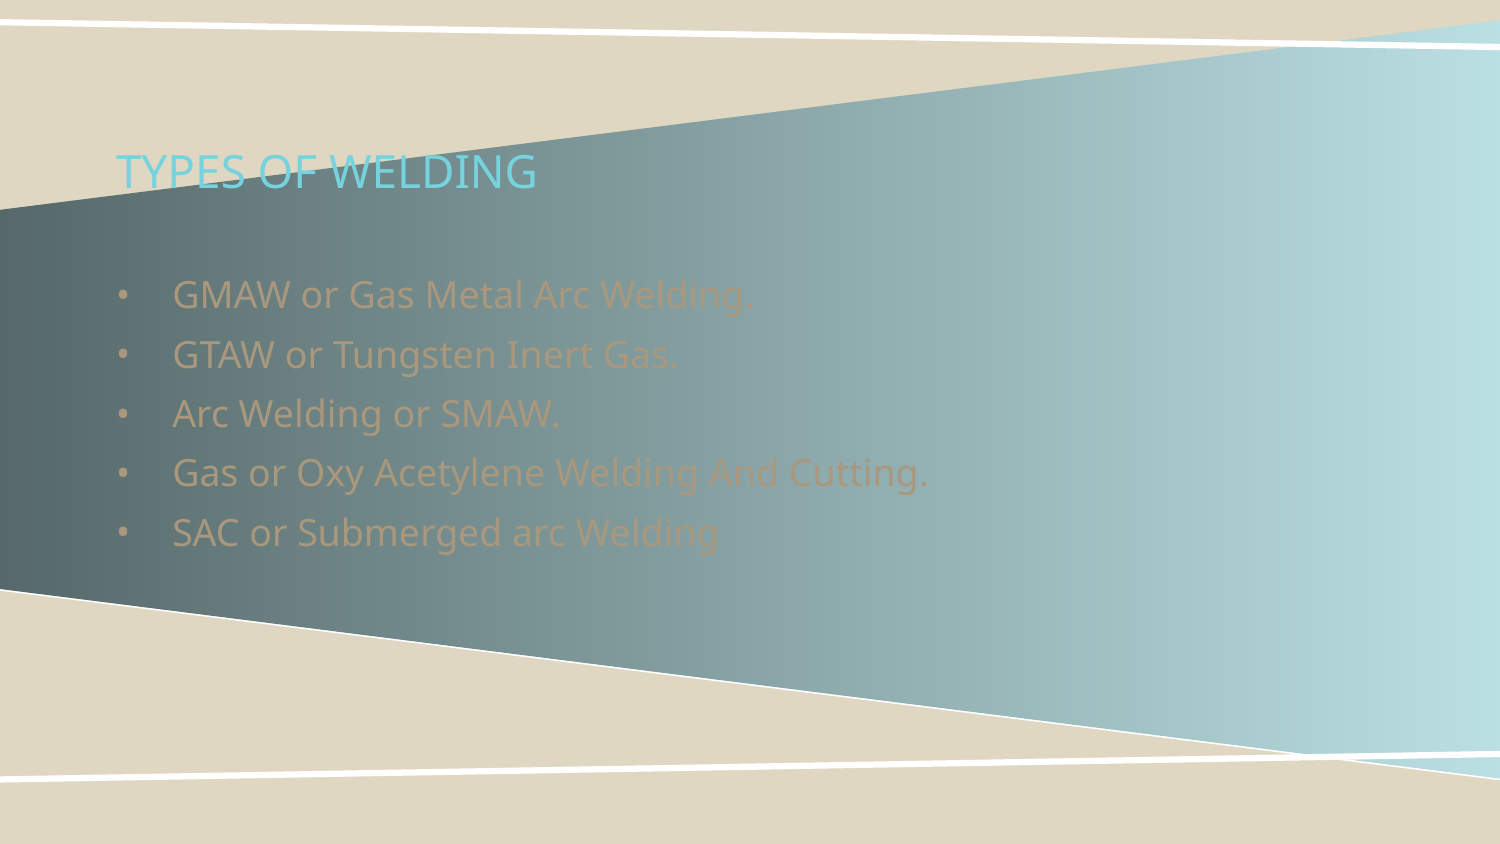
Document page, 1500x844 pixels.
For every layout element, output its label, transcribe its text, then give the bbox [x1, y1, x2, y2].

list GMAW or Gas Metal Arc Welding. GTAW or Tungsten Inert Gas. Arc Welding or SMAW. Gas or Oxy Acetylene Welding And Cutting. SAC or Submerged arc Welding [100, 264, 1401, 730]
text_box TYPES OF WELDING [100, 131, 1397, 247]
